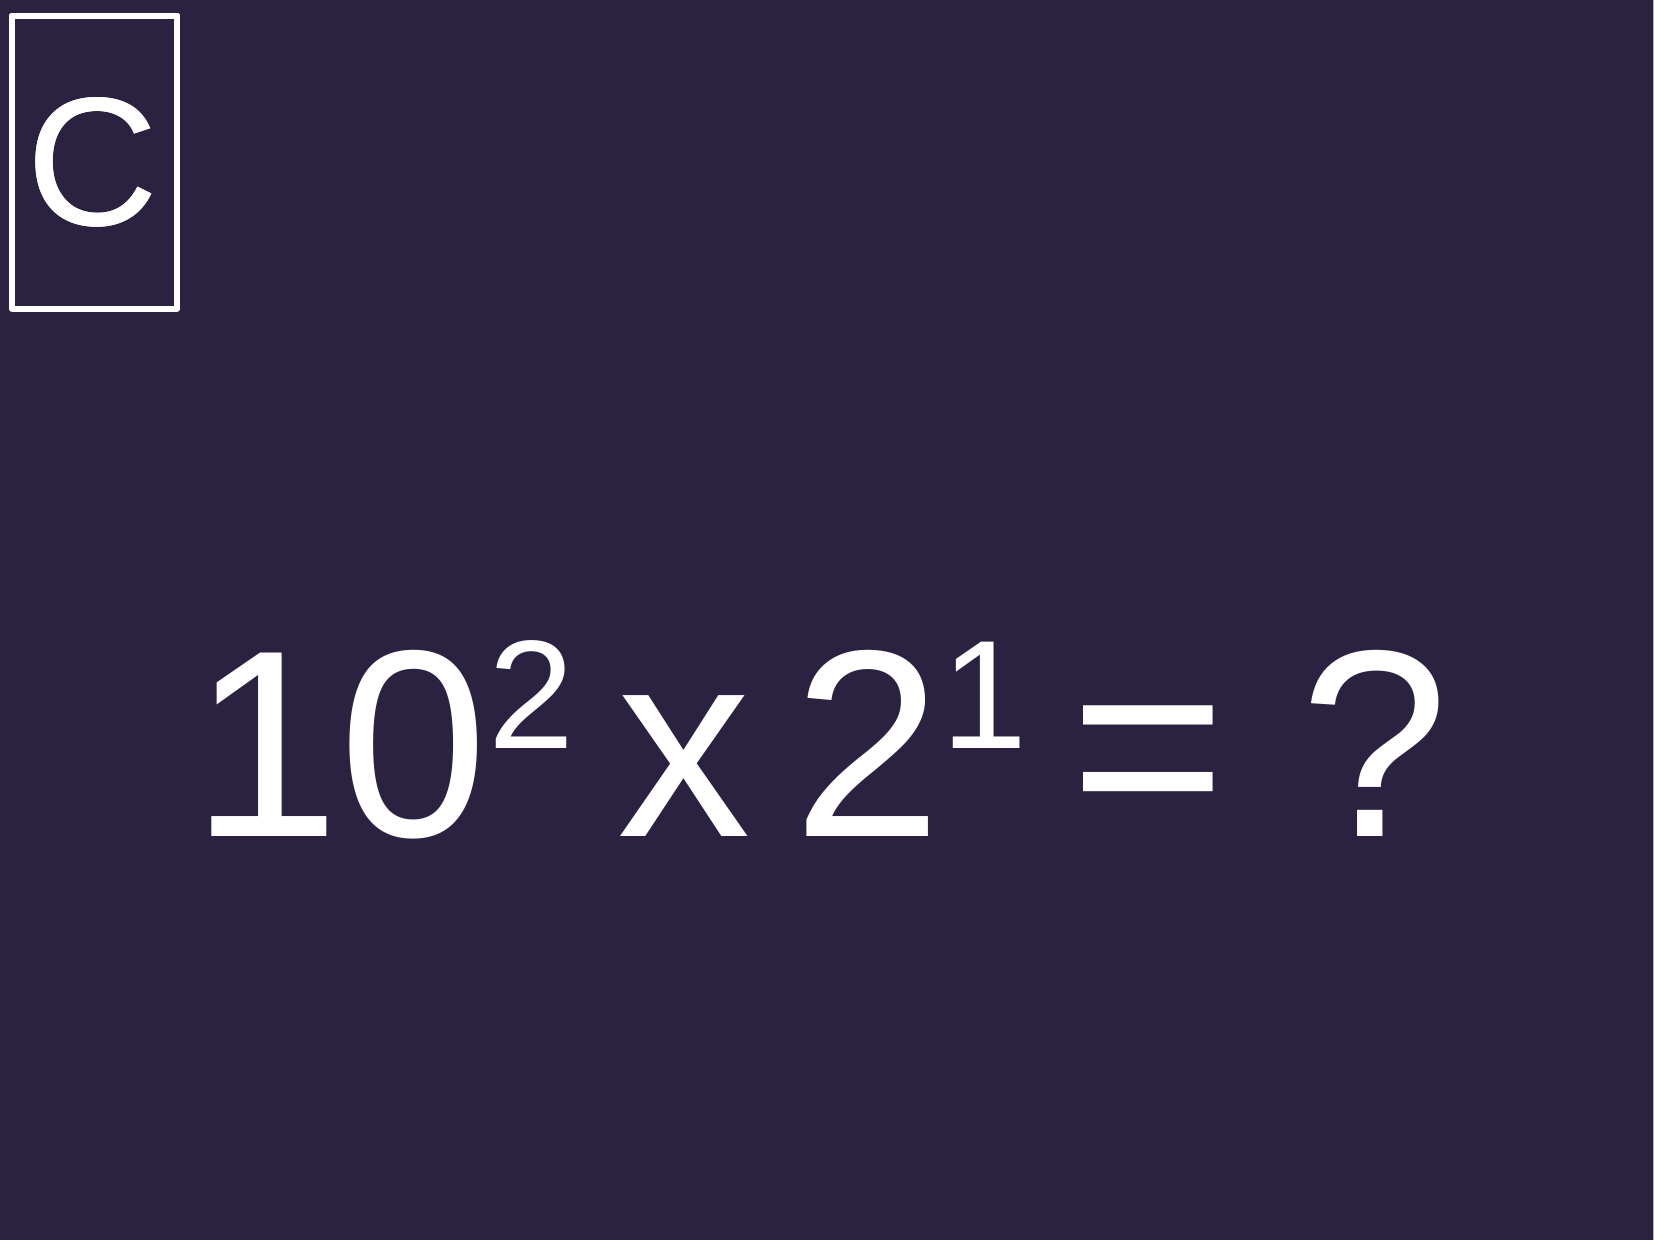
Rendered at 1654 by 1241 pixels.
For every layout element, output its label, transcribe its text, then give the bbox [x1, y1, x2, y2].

title 102 x 21 = ? [0, 296, 1648, 1191]
text_box C [11, 15, 178, 296]
